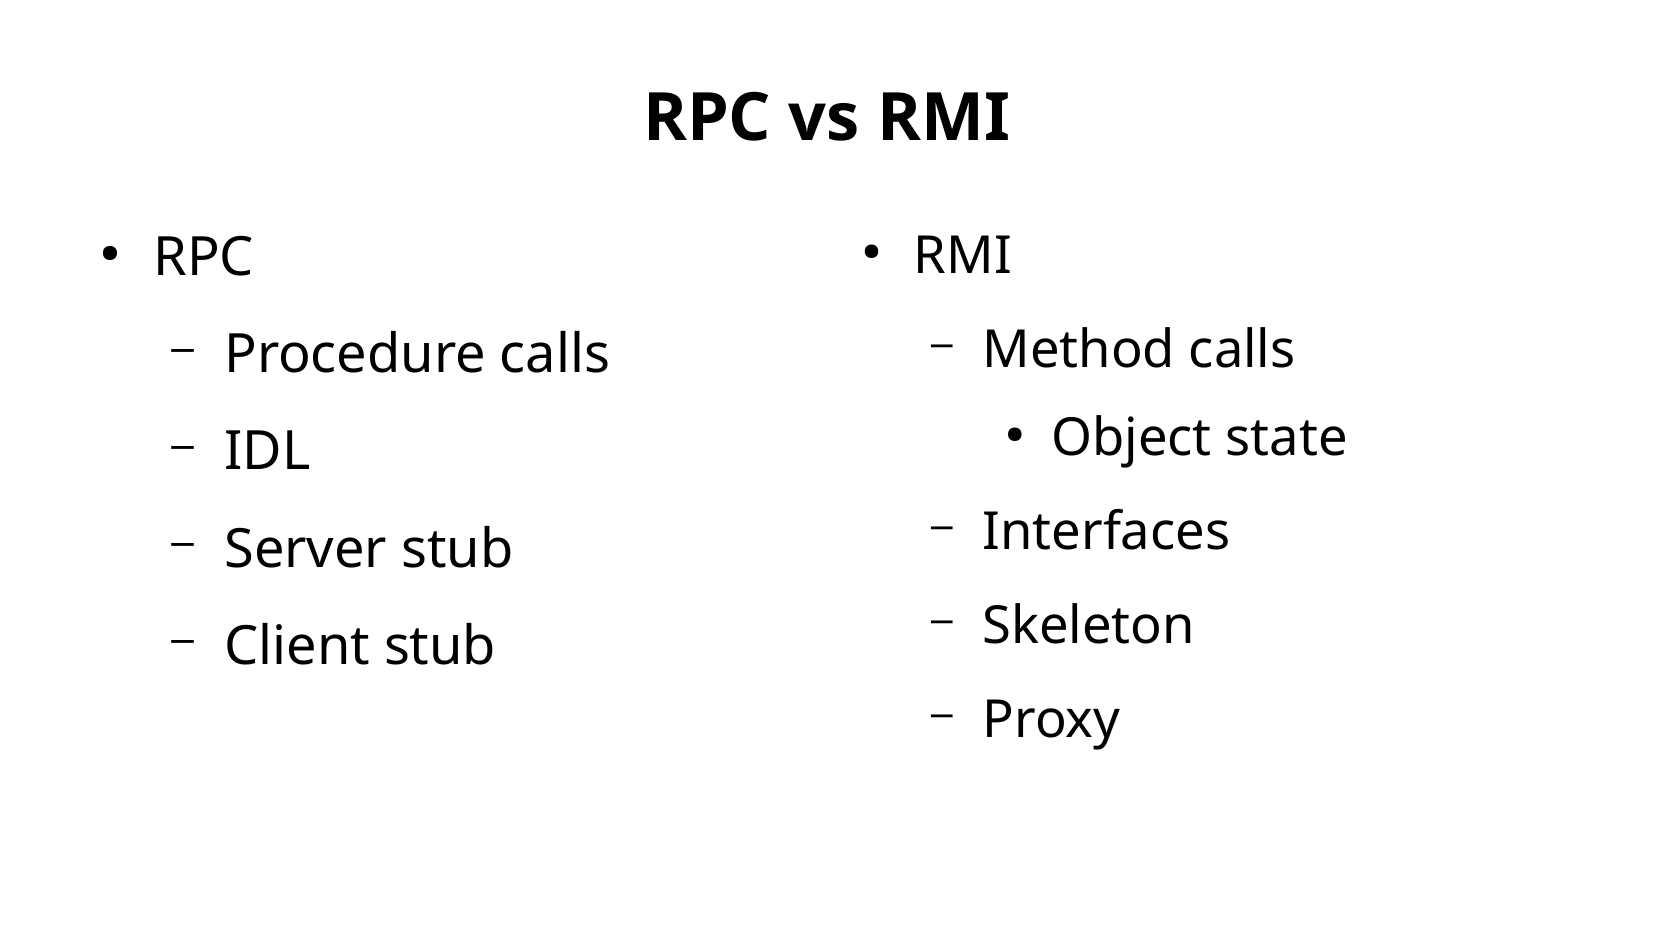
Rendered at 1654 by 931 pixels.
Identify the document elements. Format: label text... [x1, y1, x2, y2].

title RPC vs RMI [82, 36, 1571, 193]
list RPC Procedure calls IDL Server stub Client stub [82, 217, 809, 757]
list RMI Method calls Object state Interfaces Skeleton Proxy [845, 217, 1572, 757]
